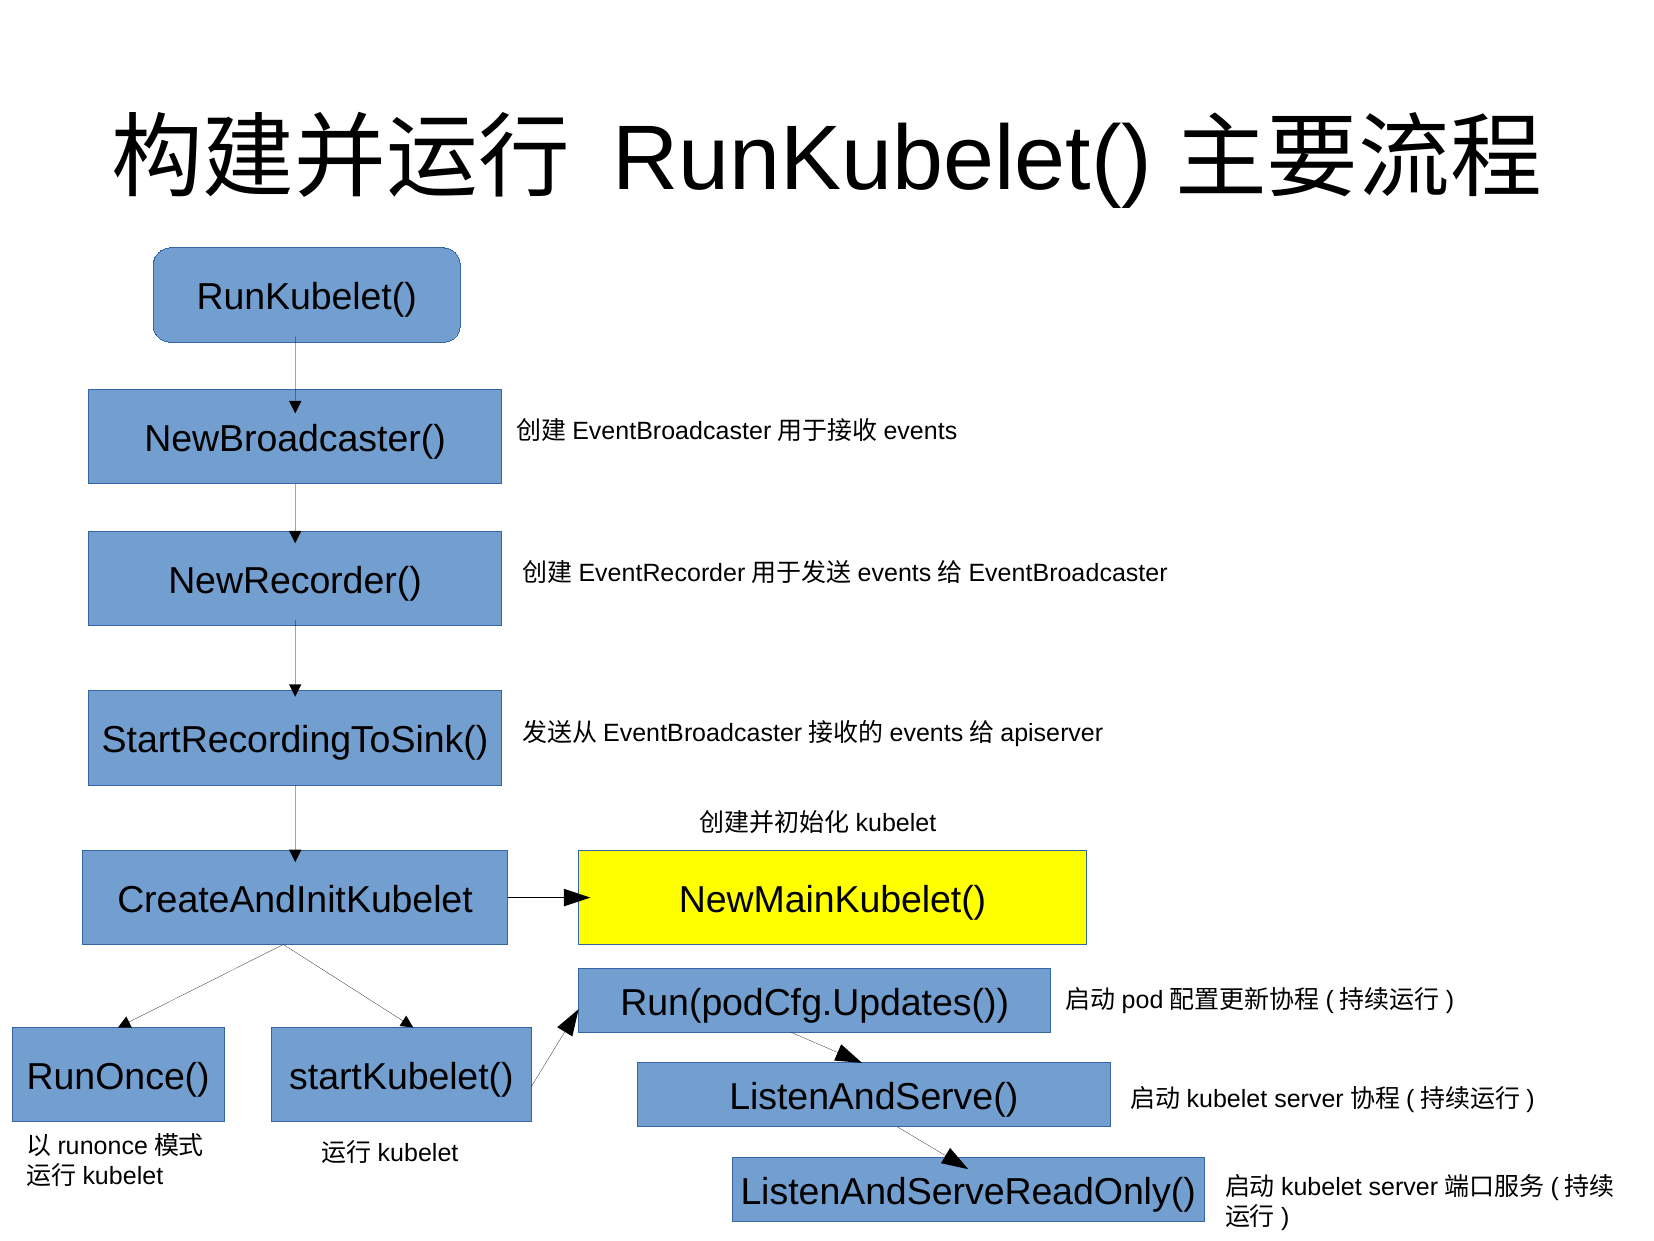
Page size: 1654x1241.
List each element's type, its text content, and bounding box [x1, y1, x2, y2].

text_box 启动pod配置更新协程(持续运行) [1050, 976, 1512, 1028]
text_box ListenAndServeReadOnly() [732, 1157, 1205, 1222]
text_box 以runonce模式运行kubelet [11, 1121, 225, 1174]
text_box 创建EventRecorder用于发送events给EventBroadcaster [507, 549, 1229, 608]
text_box 创建并初始化kubelet [684, 798, 969, 851]
text_box 发送从EventBroadcaster接收的events给apiserver [507, 708, 1134, 761]
text_box StartRecordingToSink() [88, 690, 502, 786]
text_box 构建并运行 RunKubelet()主要流程 [82, 49, 1571, 257]
text_box startKubelet() [271, 1027, 532, 1122]
text_box NewBroadcaster() [88, 389, 502, 484]
text_box Run(podCfg.Updates()) [578, 968, 1051, 1033]
text_box NewMainKubelet() [578, 850, 1087, 945]
text_box RunOnce() [12, 1027, 225, 1121]
text_box 创建EventBroadcaster用于接收events [501, 407, 992, 460]
text_box 启动kubelet server协程(持续运行) [1115, 1074, 1577, 1127]
text_box CreateAndInitKubelet [82, 850, 508, 945]
text_box 运行kubelet [306, 1129, 490, 1182]
text_box 启动kubelet server端口服务(持续运行) [1210, 1163, 1630, 1215]
text_box NewRecorder() [88, 531, 502, 626]
text_box RunKubelet() [153, 247, 461, 343]
text_box ListenAndServe() [637, 1062, 1111, 1127]
